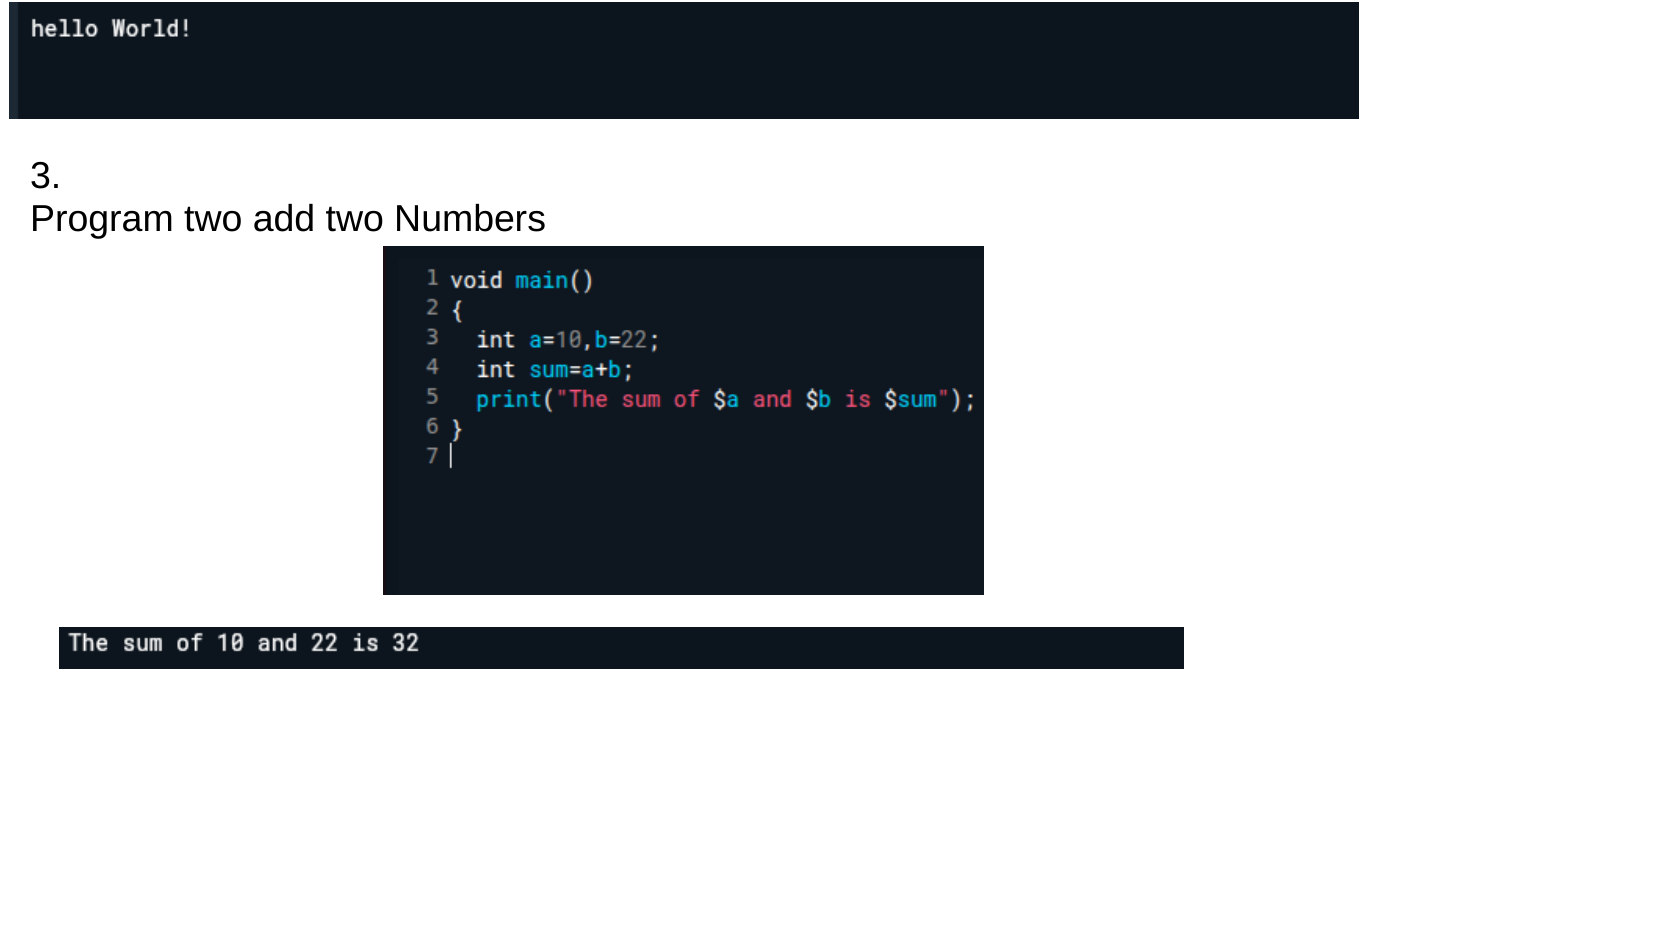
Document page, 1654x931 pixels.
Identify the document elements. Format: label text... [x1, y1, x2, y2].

text_box 3. Program two add two Numbers [15, 147, 562, 247]
picture [383, 246, 984, 595]
picture [9, 2, 1359, 119]
picture [59, 627, 1184, 669]
